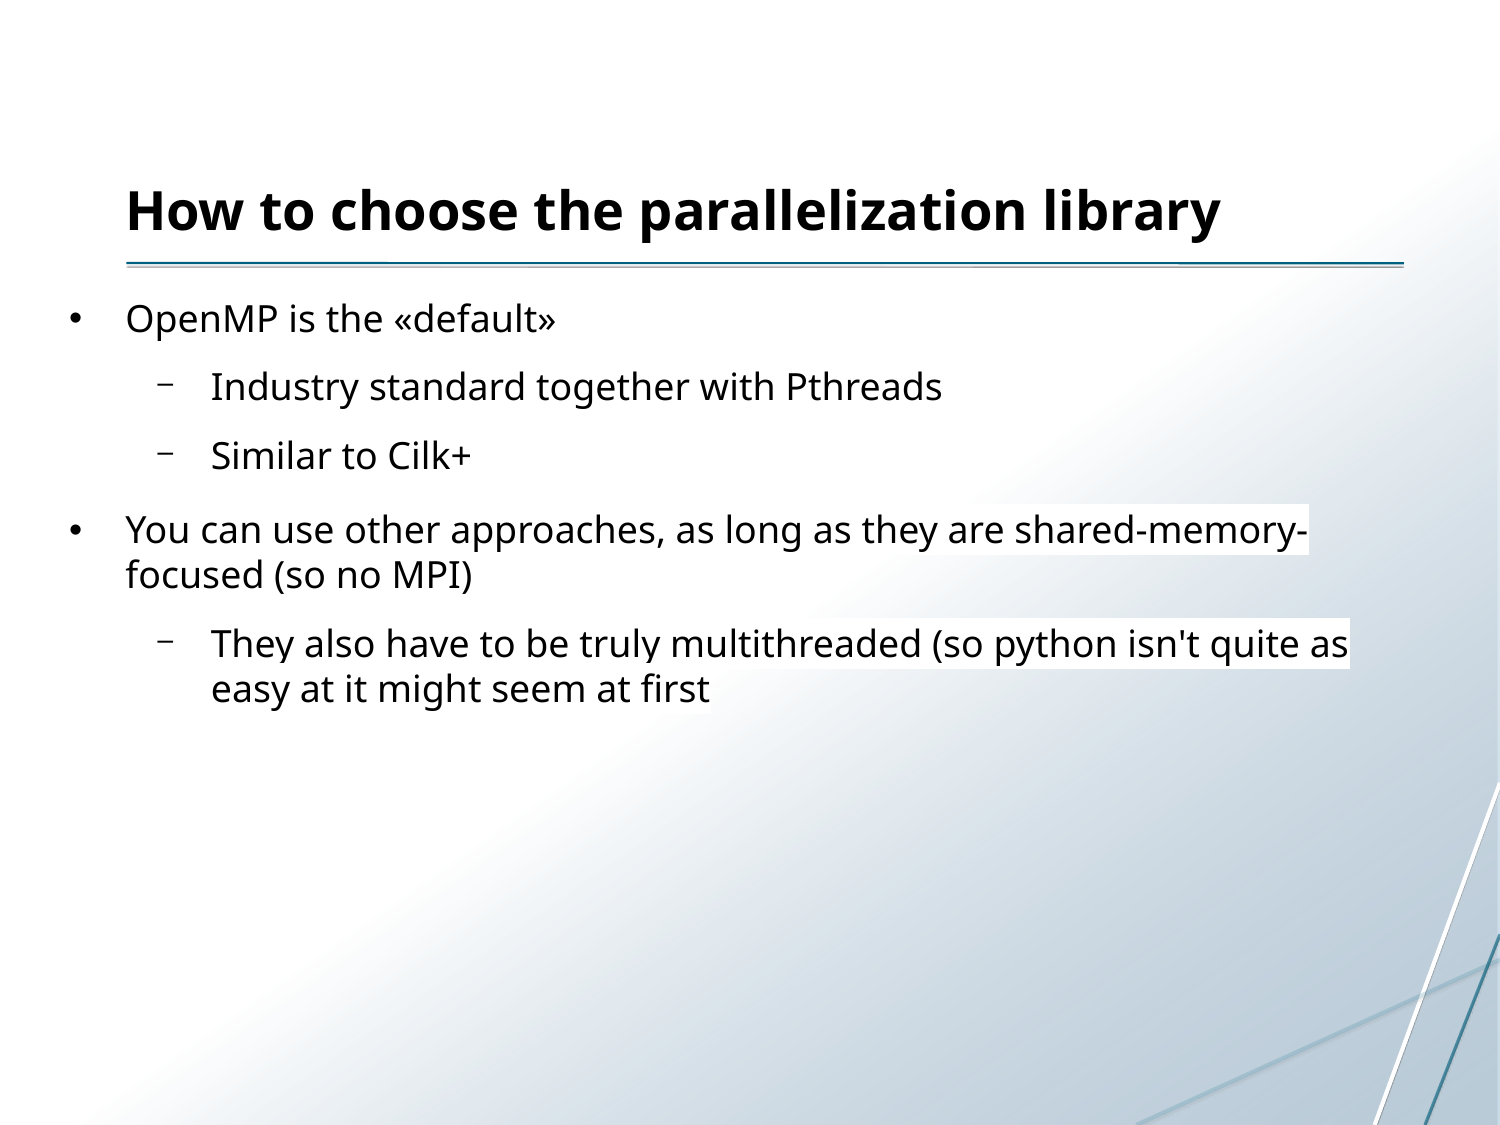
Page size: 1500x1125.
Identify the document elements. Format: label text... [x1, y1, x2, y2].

title How to choose the parallelization library [109, 49, 1403, 249]
list OpenMP is the «default» Industry standard together with Pthreads Similar to Cilk+ You can use other approaches, as long as they are shared-memory-focused (so no MPI) They also have to be truly multithreaded (so python isn't quite as easy at it might seem at first [54, 287, 1404, 1005]
